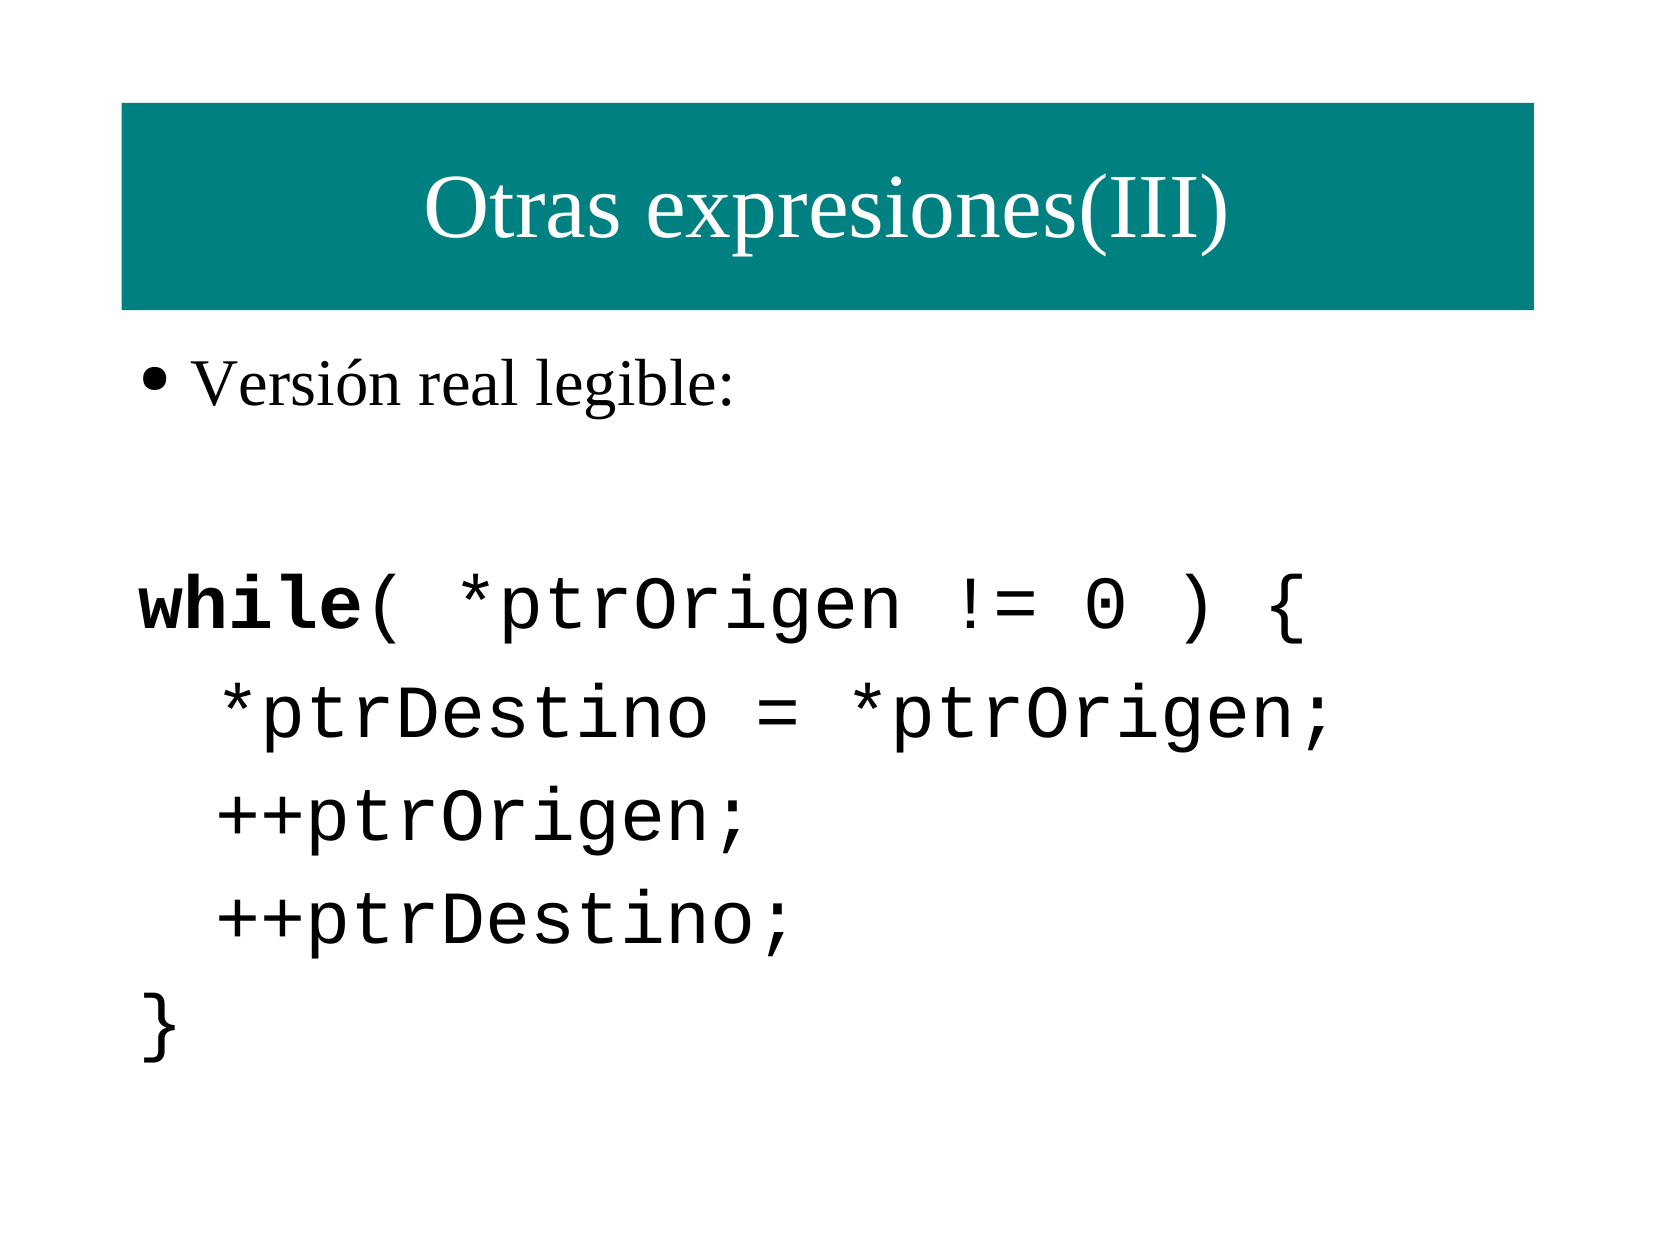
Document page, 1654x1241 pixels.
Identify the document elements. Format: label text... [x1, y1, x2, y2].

text_box [121, 102, 1534, 154]
text_box [121, 259, 1534, 311]
text_box Otras expresiones(III) [121, 154, 1534, 259]
text_box Versión real legible: while( *ptrOrigen != 0 ) { *ptrDestino = *ptrOrigen; ++ptrOrigen; ++ptrDestino; } [121, 344, 1534, 1178]
